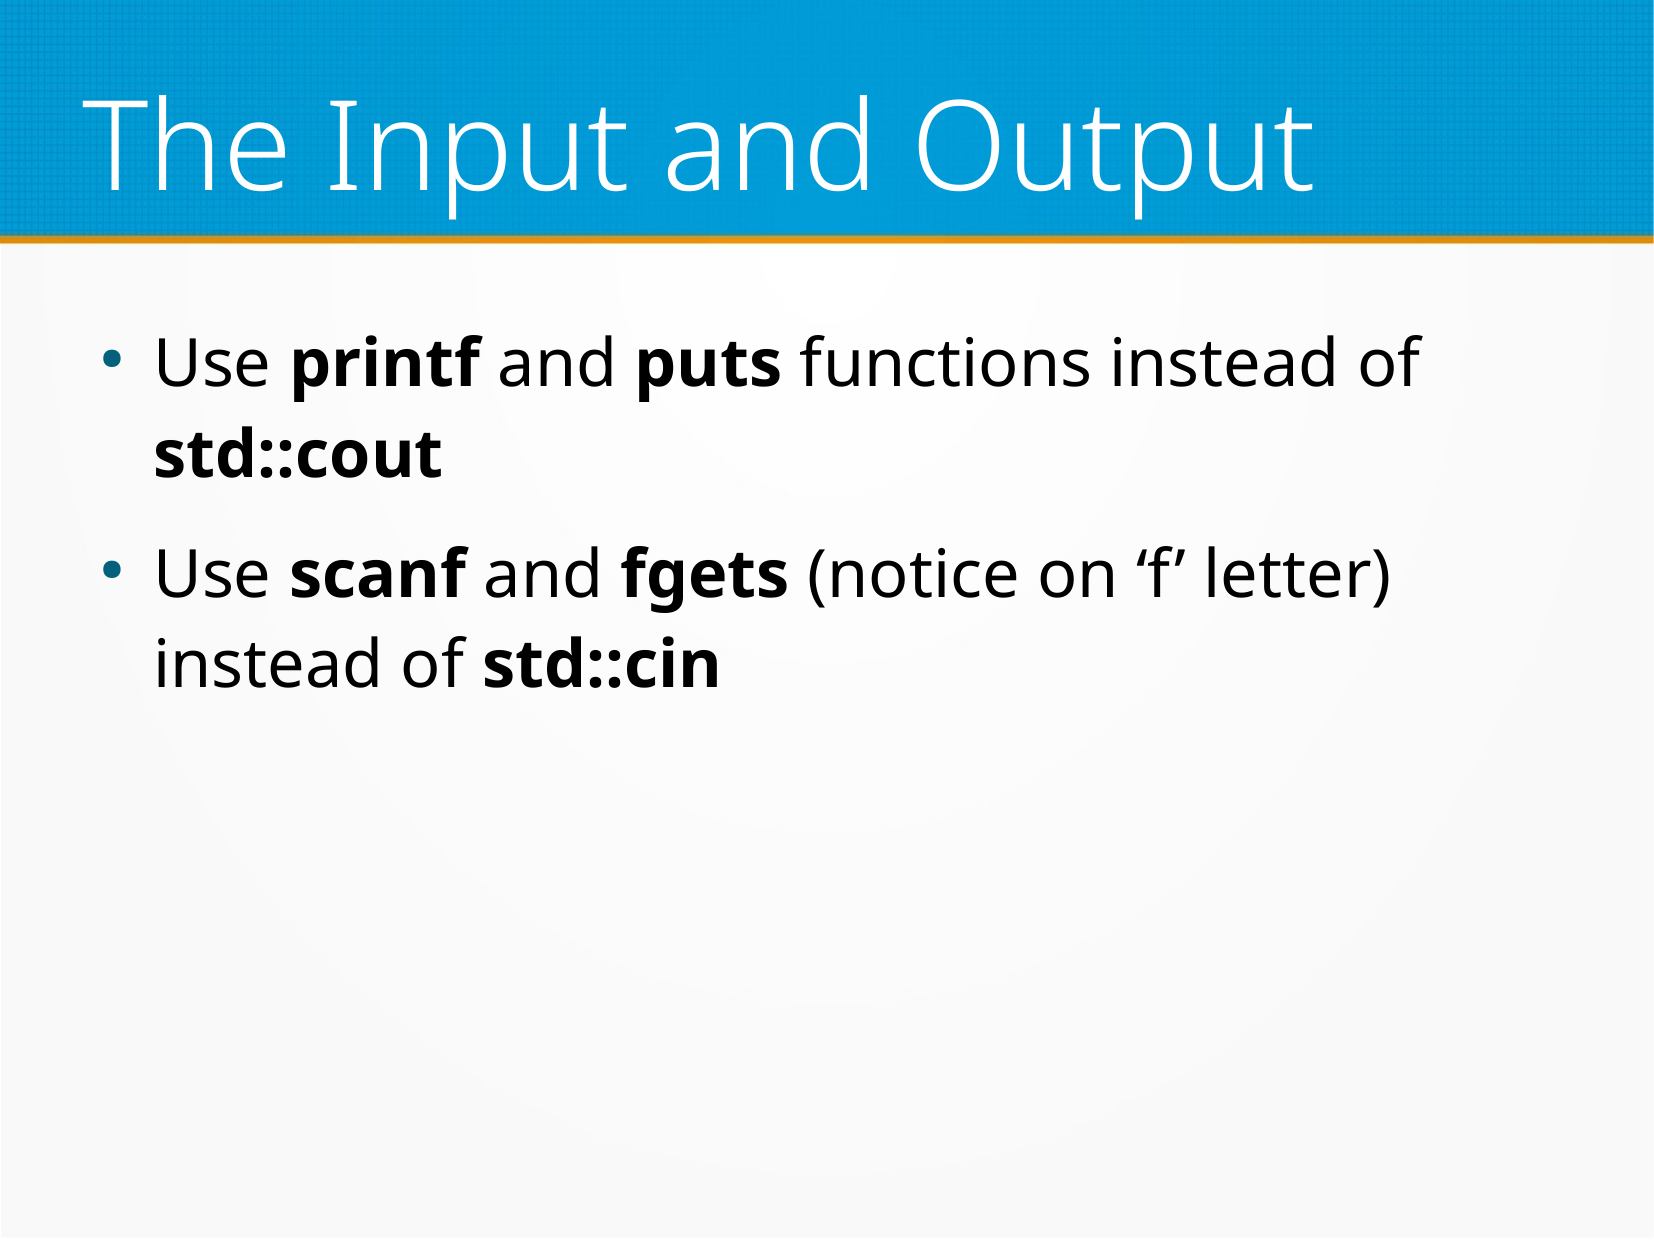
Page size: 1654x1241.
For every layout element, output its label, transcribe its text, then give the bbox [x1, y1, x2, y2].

picture [0, 233, 1654, 1241]
title The Input and Output [82, 19, 1571, 227]
list Use printf and puts functions instead of std::cout Use scanf and fgets (notice on ‘f’ letter) instead of std::cin [82, 315, 1563, 1081]
